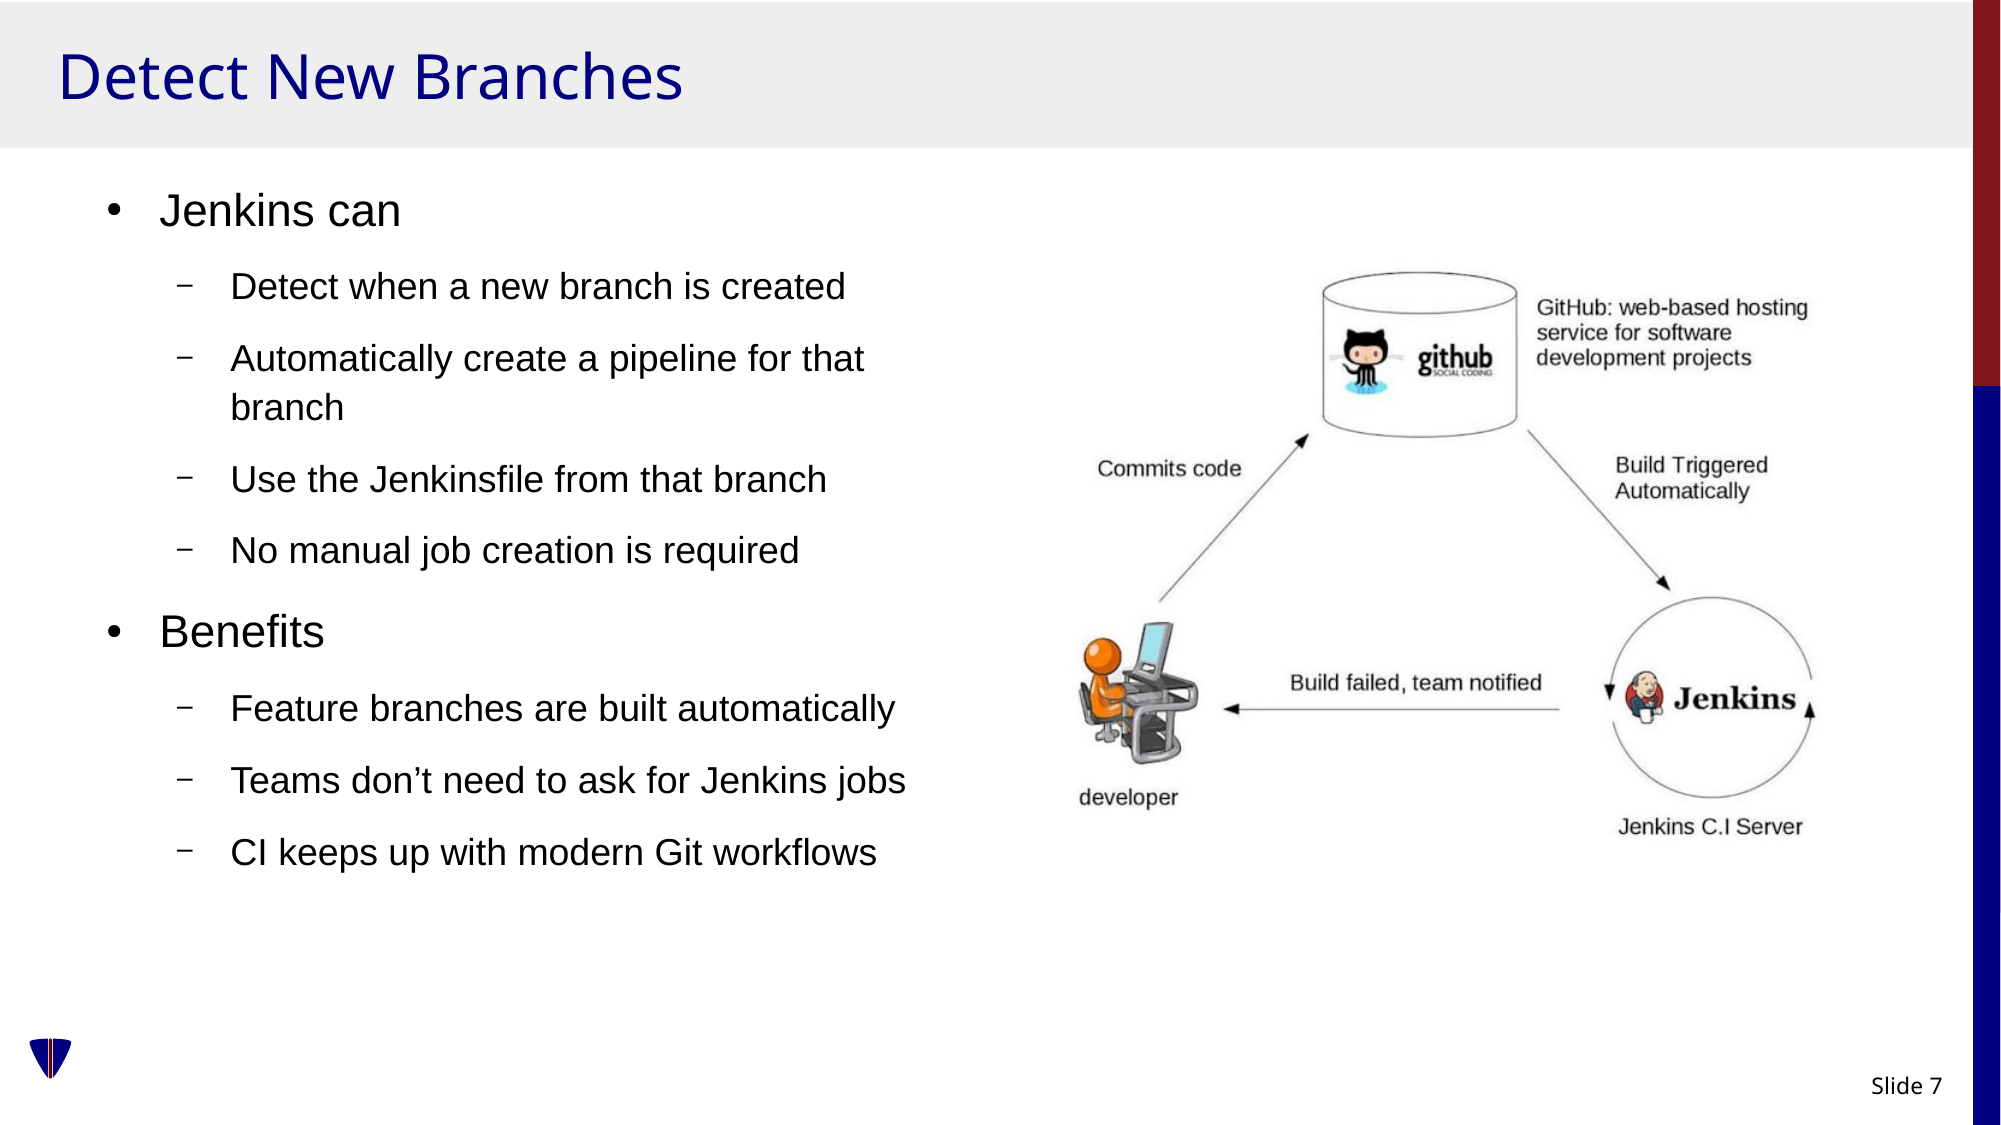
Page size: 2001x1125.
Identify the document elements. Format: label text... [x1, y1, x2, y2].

list Jenkins can Detect when a new branch is created Automatically create a pipeline for that branch Use the Jenkinsfile from that branch No manual job creation is required Benefits Feature branches are built automatically Teams don’t need to ask for Jenkins jobs CI keeps up with modern Git workflows [88, 177, 975, 1034]
title Detect New Branches [0, 2, 1973, 148]
picture [1033, 249, 1851, 857]
